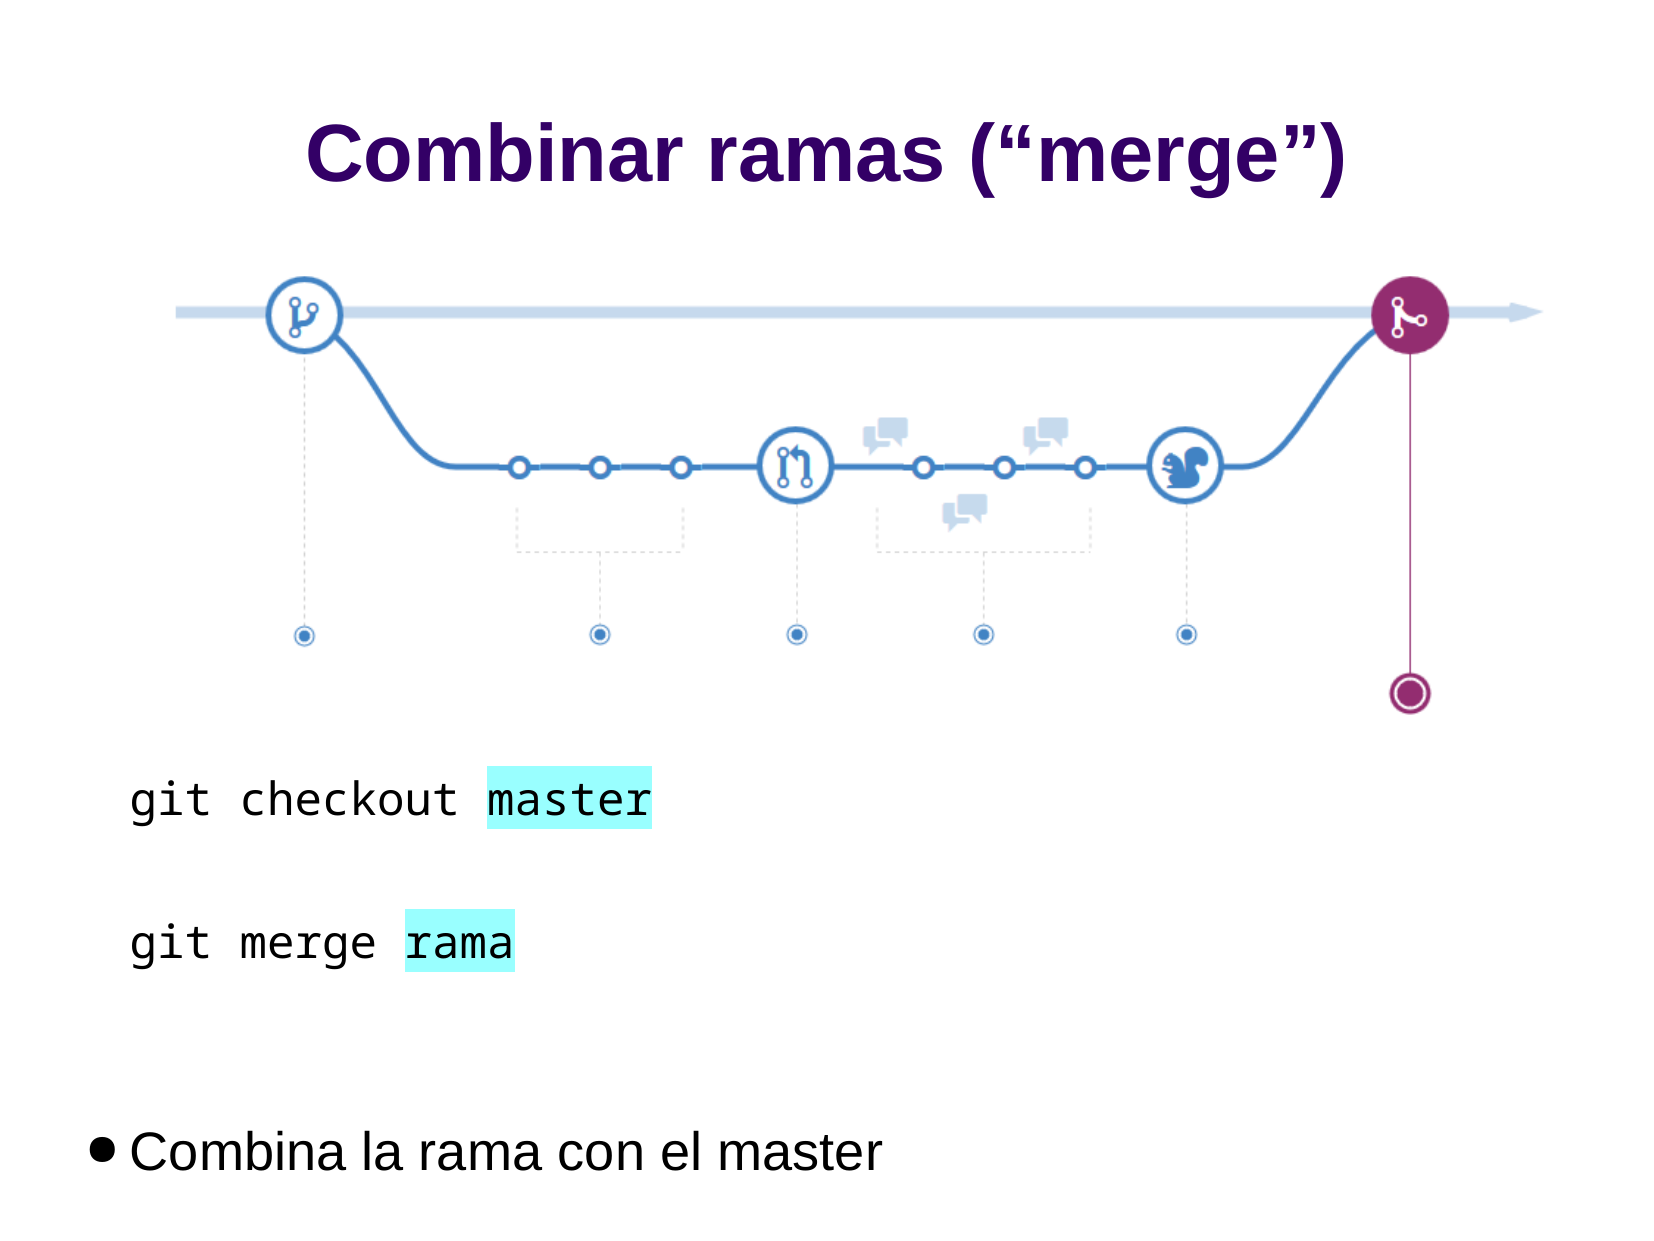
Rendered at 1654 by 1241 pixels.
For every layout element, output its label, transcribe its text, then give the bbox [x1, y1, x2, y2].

text_box git checkout master git merge rama Combina la rama con el master [85, 717, 1573, 1160]
picture [154, 250, 1567, 717]
title Combinar ramas (“merge”) [82, 49, 1571, 257]
